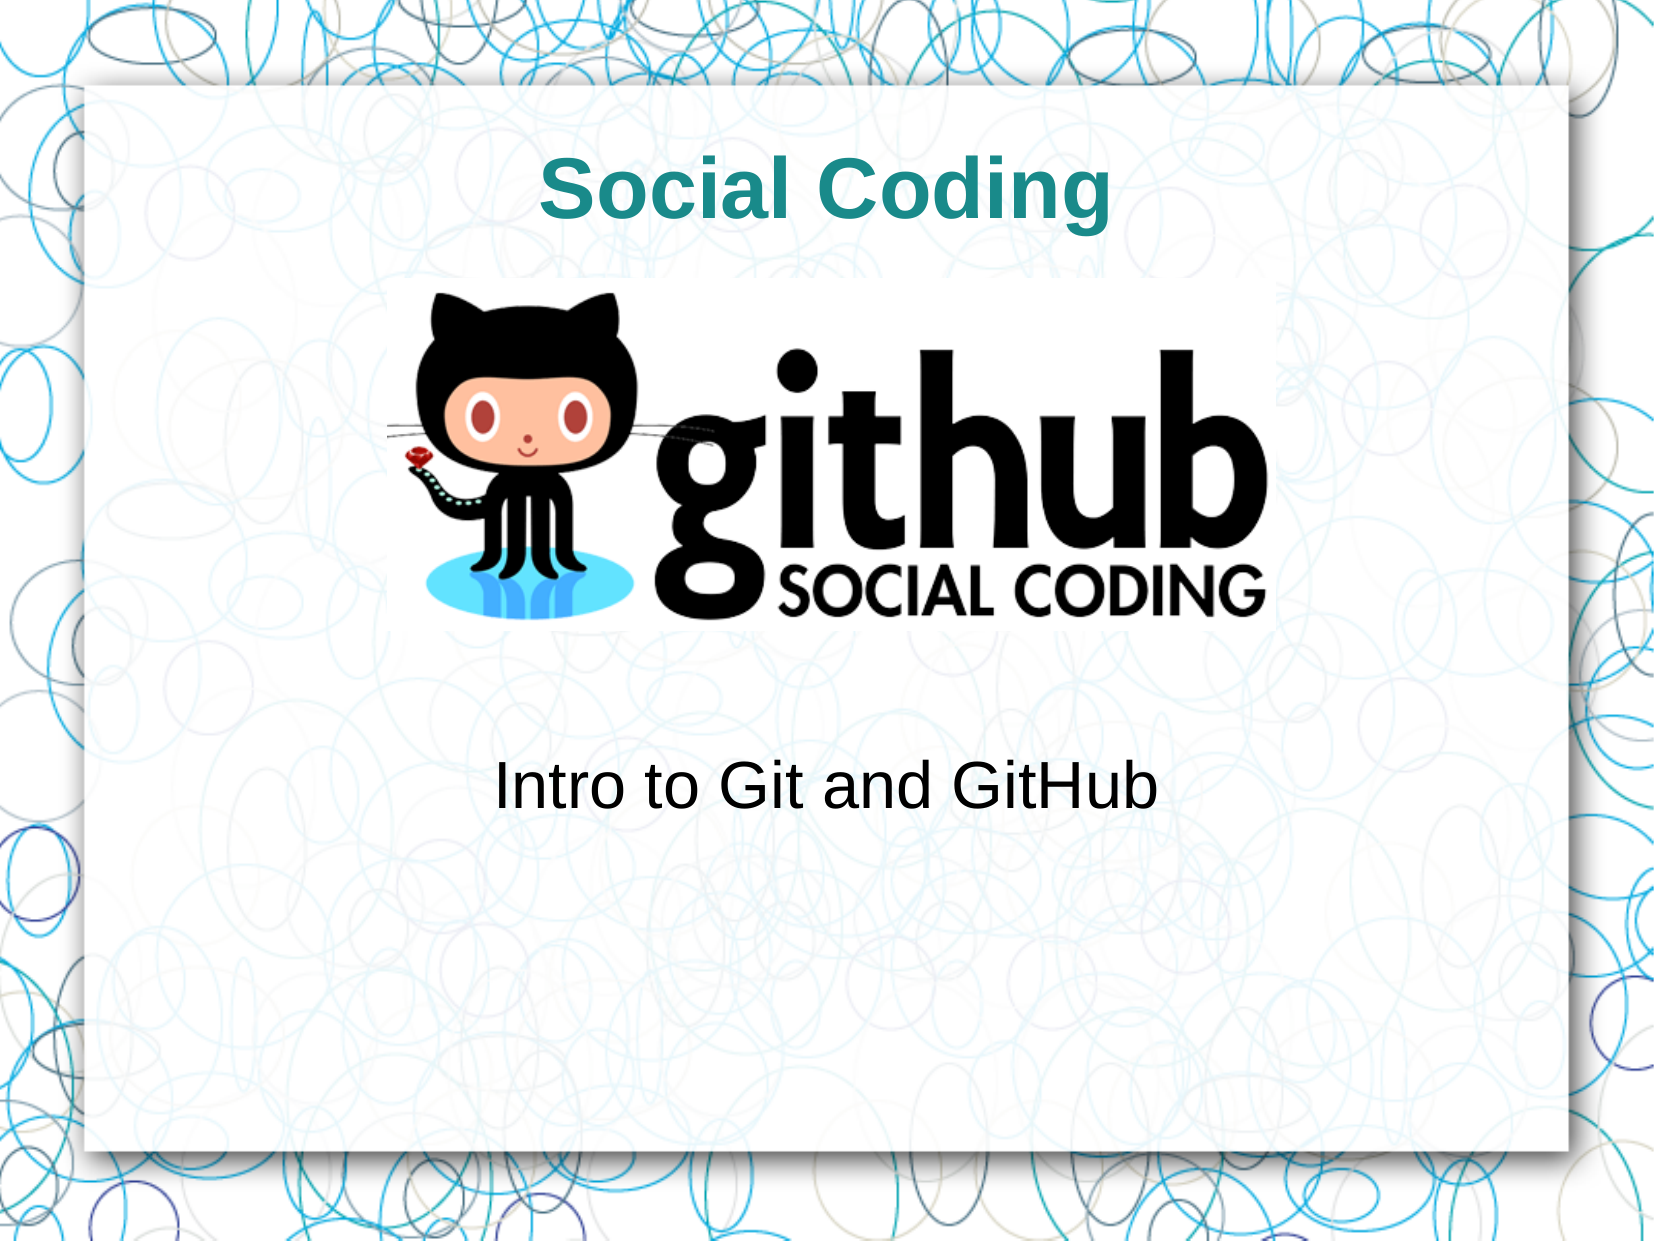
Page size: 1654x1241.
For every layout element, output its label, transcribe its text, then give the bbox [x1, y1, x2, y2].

subtitle Intro to Git and GitHub [118, 313, 1536, 1034]
picture [0, 0, 1654, 1241]
title Social Coding [82, 84, 1571, 292]
